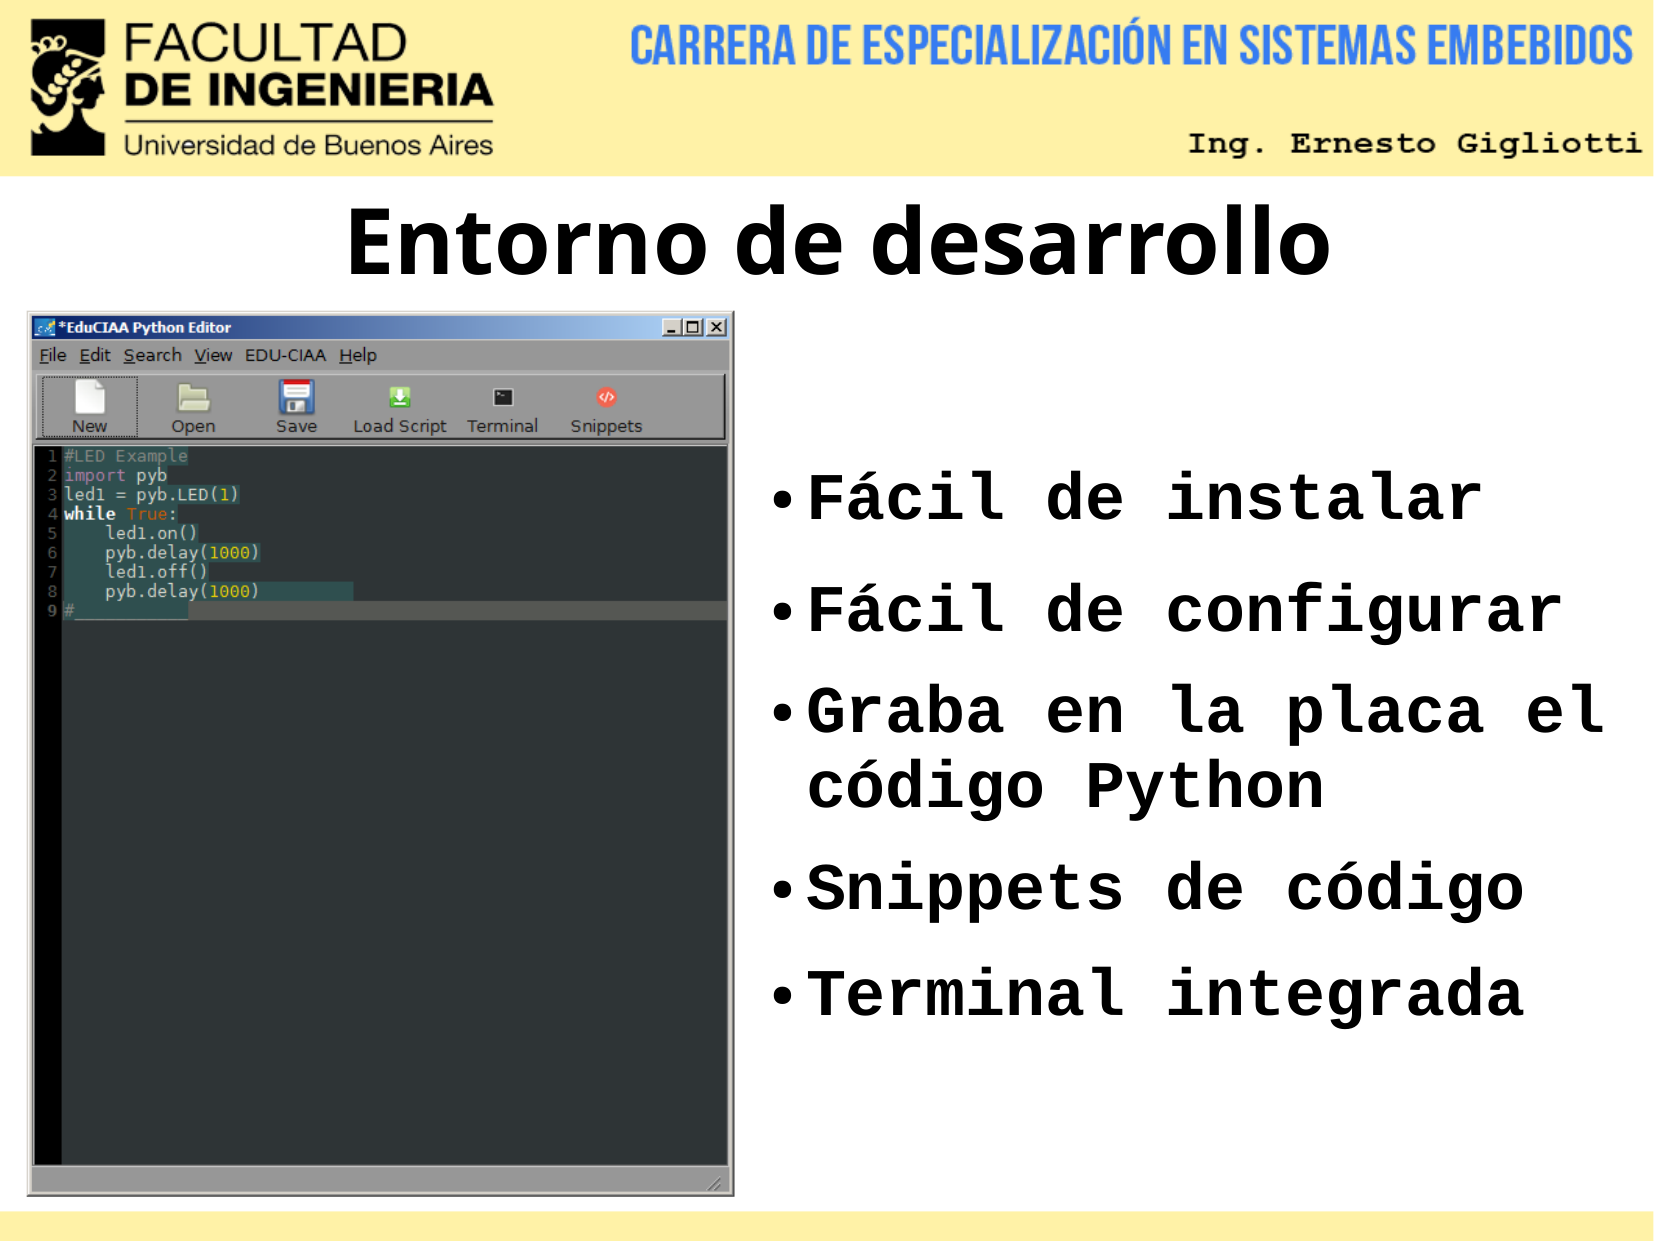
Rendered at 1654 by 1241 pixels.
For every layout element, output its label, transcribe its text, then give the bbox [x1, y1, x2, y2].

text_box Fácil de instalar [755, 456, 1654, 568]
text_box Fácil de configurar [755, 568, 1654, 669]
title Entorno de desarrollo [94, 135, 1583, 343]
text_box Snippets de código [755, 846, 1654, 952]
text_box Graba en la placa el código Python [755, 669, 1654, 835]
picture [0, 0, 1654, 1241]
text_box Terminal integrada [755, 952, 1654, 1082]
